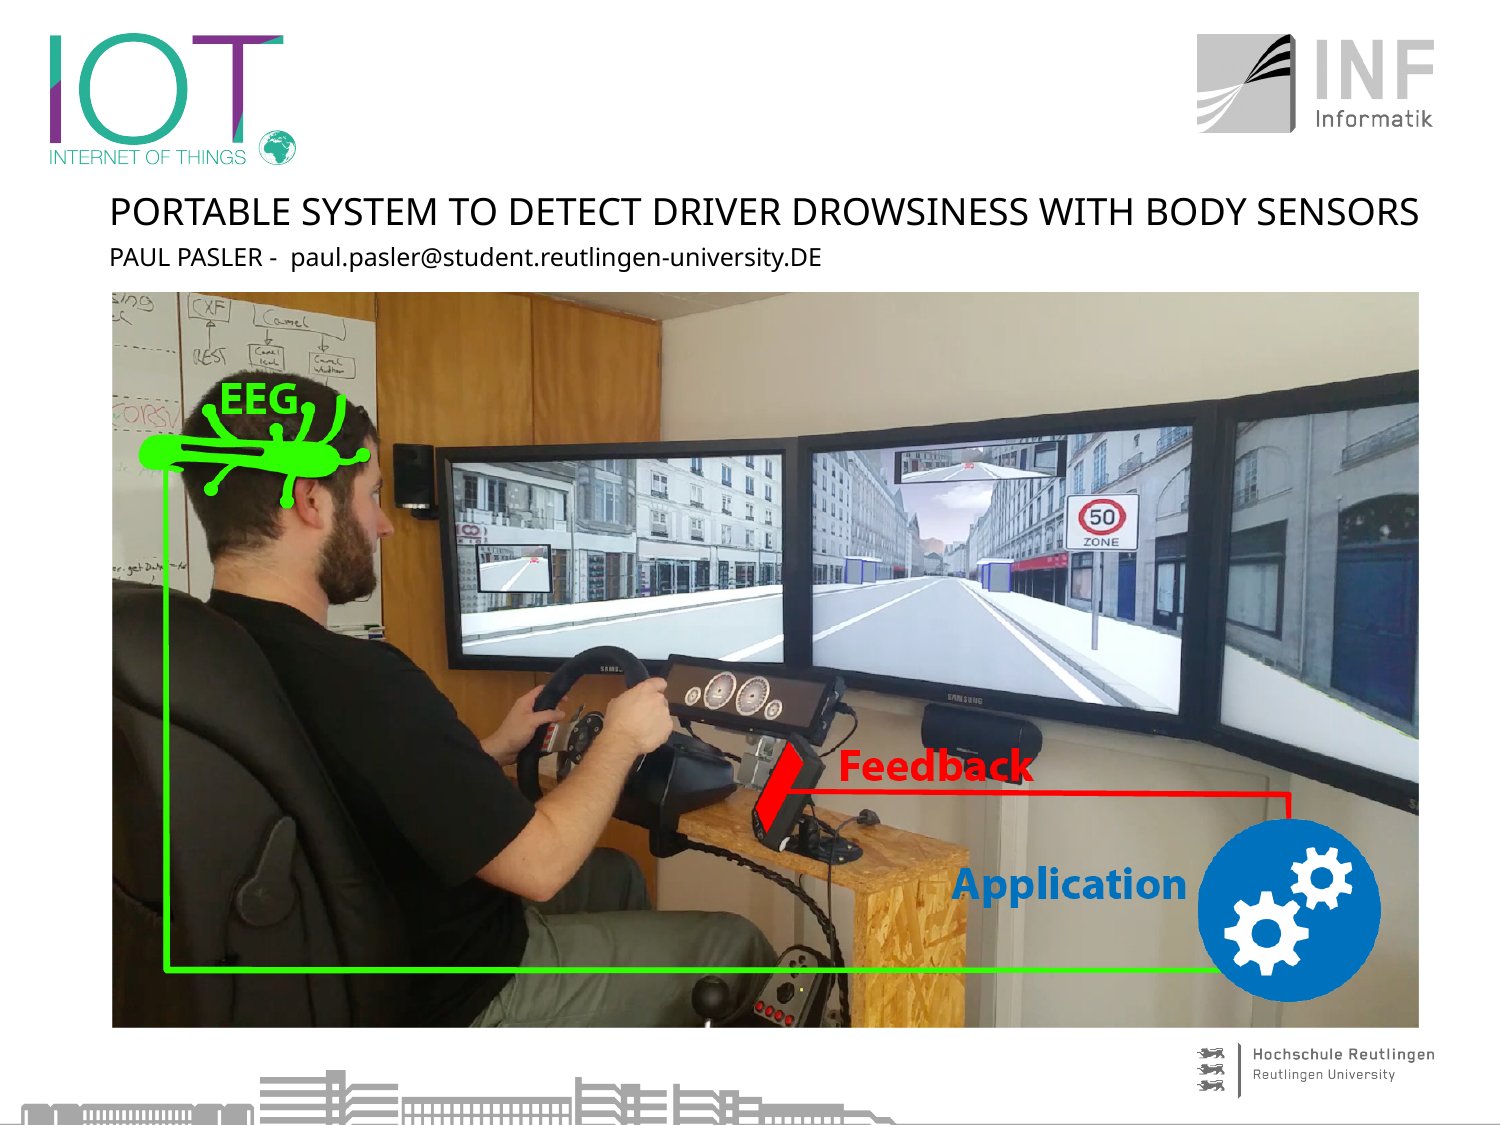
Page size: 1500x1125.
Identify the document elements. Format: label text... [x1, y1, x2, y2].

picture [112, 291, 1419, 1028]
picture [0, 1042, 1500, 1125]
text_box PORTABLE SYSTEM TO DETECT DRIVER DROWSINESS WITH BODY SENSORS PAUL PASLER - paul.pasler@student.reutlingen-university.DE [94, 180, 1406, 284]
picture [50, 33, 296, 165]
picture [1197, 34, 1434, 133]
